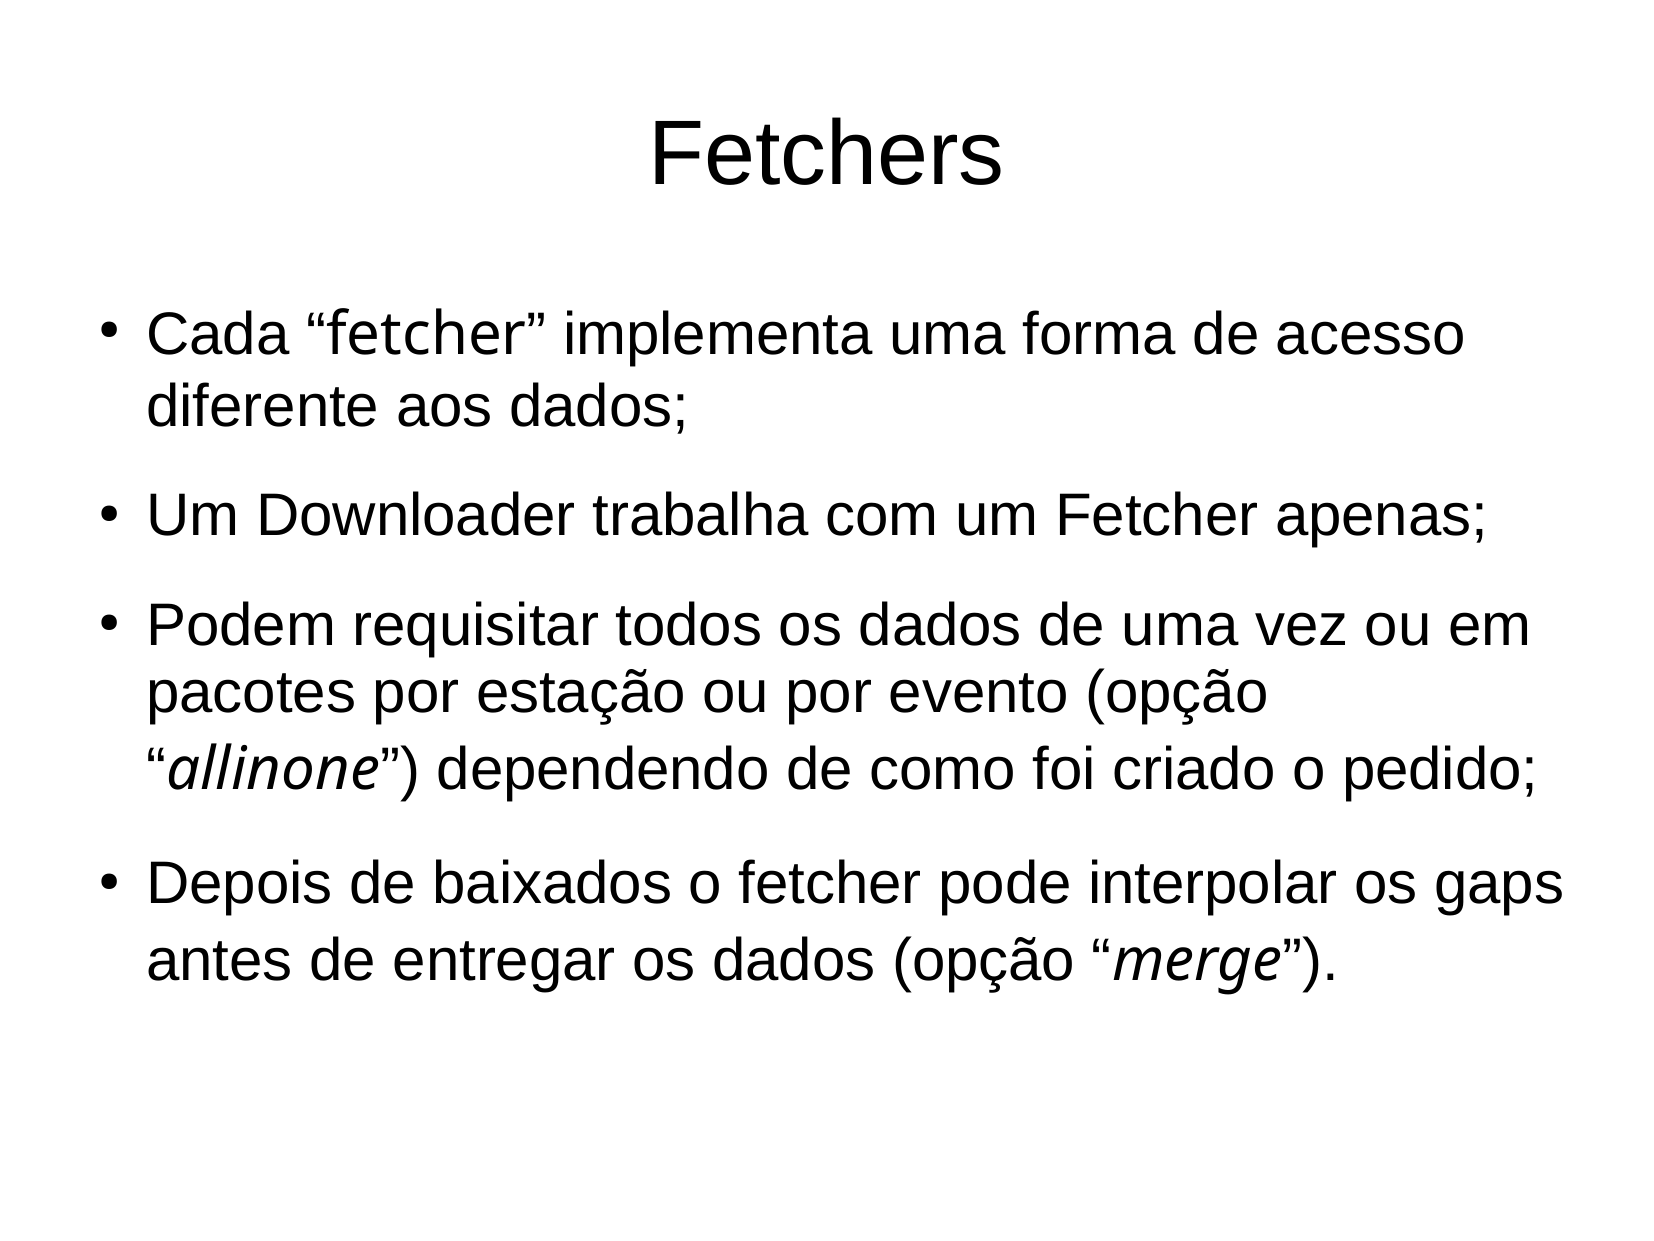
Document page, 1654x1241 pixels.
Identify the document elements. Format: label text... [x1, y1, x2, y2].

list Cada “fetcher” implementa uma forma de acesso diferente aos dados; Um Downloader trabalha com um Fetcher apenas; Podem requisitar todos os dados de uma vez ou em pacotes por estação ou por evento (opção “allinone”) dependendo de como foi criado o pedido; Depois de baixados o fetcher pode interpolar os gaps antes de entregar os dados (opção “merge”). [82, 290, 1571, 1010]
title Fetchers [82, 49, 1571, 257]
